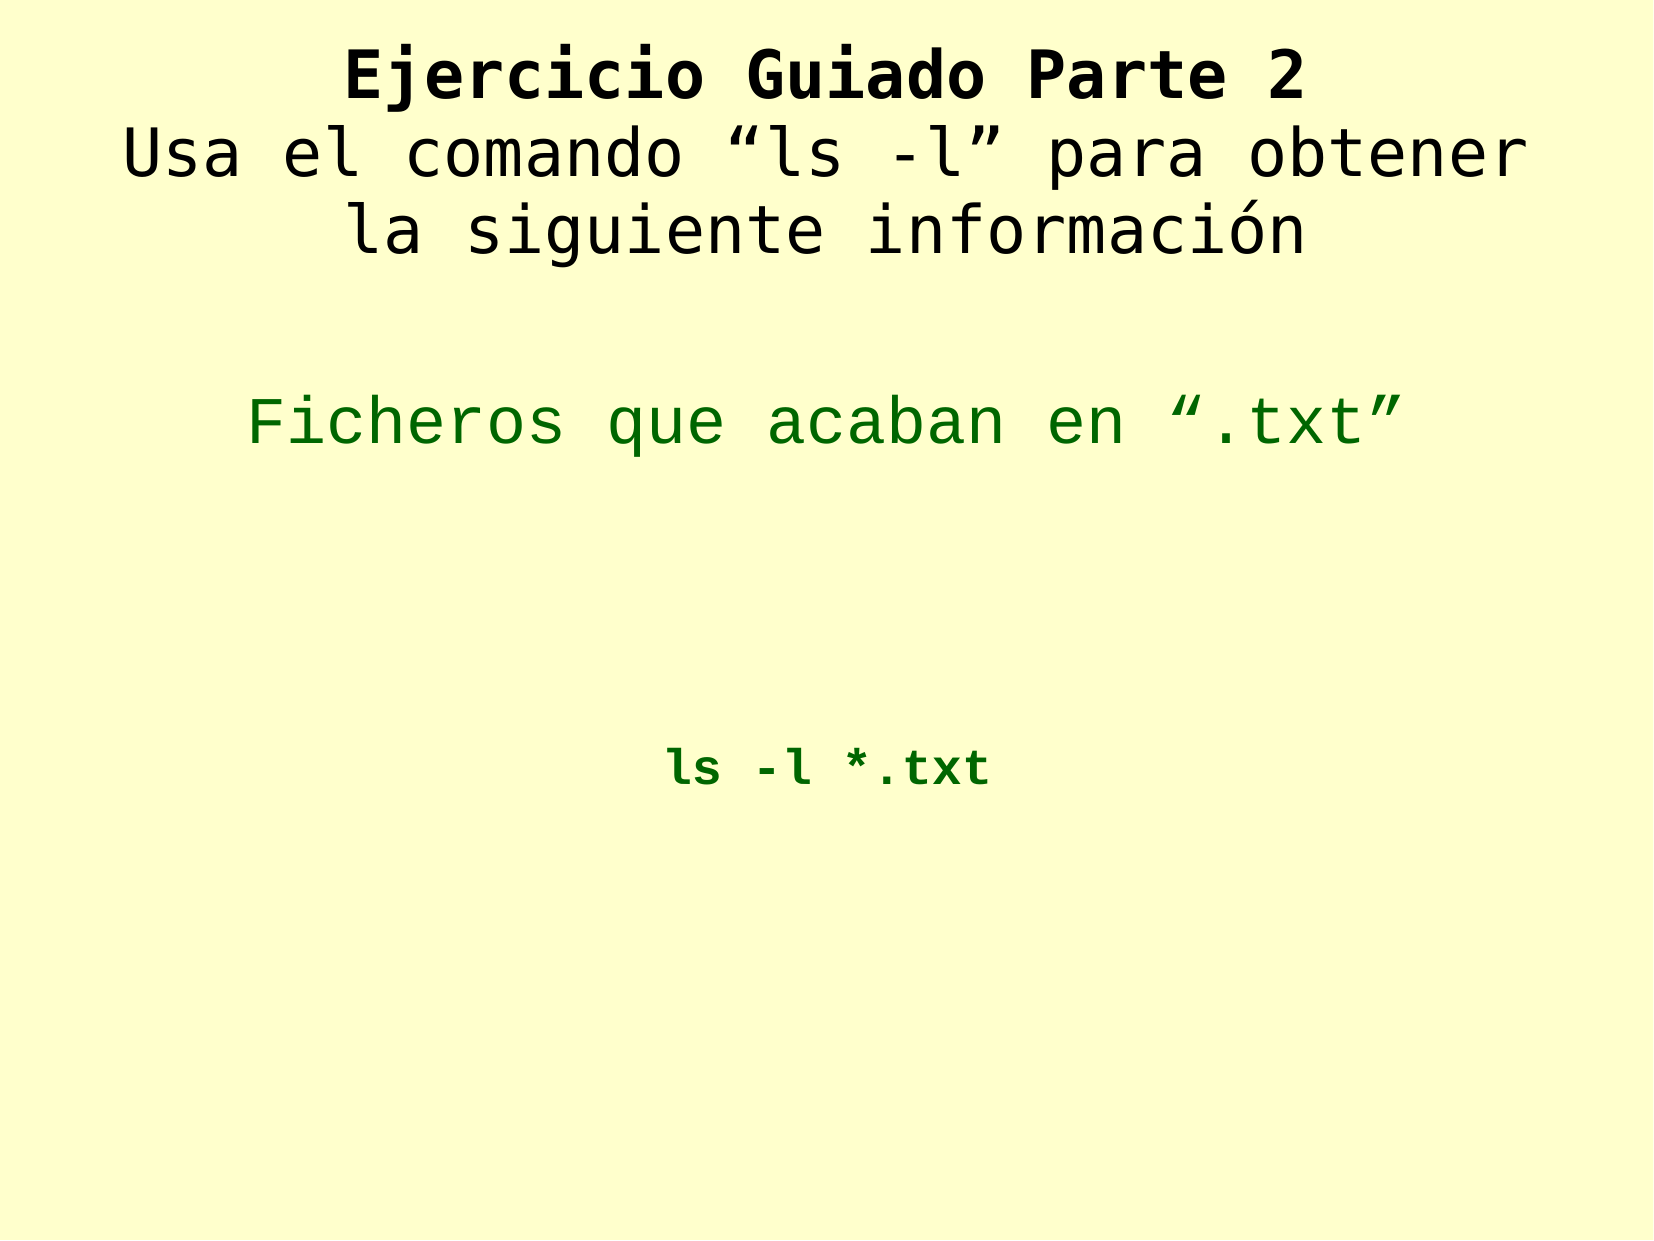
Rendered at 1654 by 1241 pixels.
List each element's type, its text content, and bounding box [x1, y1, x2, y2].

text_box ls -l *.txt [0, 735, 1654, 857]
title Ejercicio Guiado Parte 2 Usa el comando “ls -l” para obtener la siguiente información [82, 36, 1571, 270]
text_box Ficheros que acaban en “.txt” [0, 381, 1654, 502]
